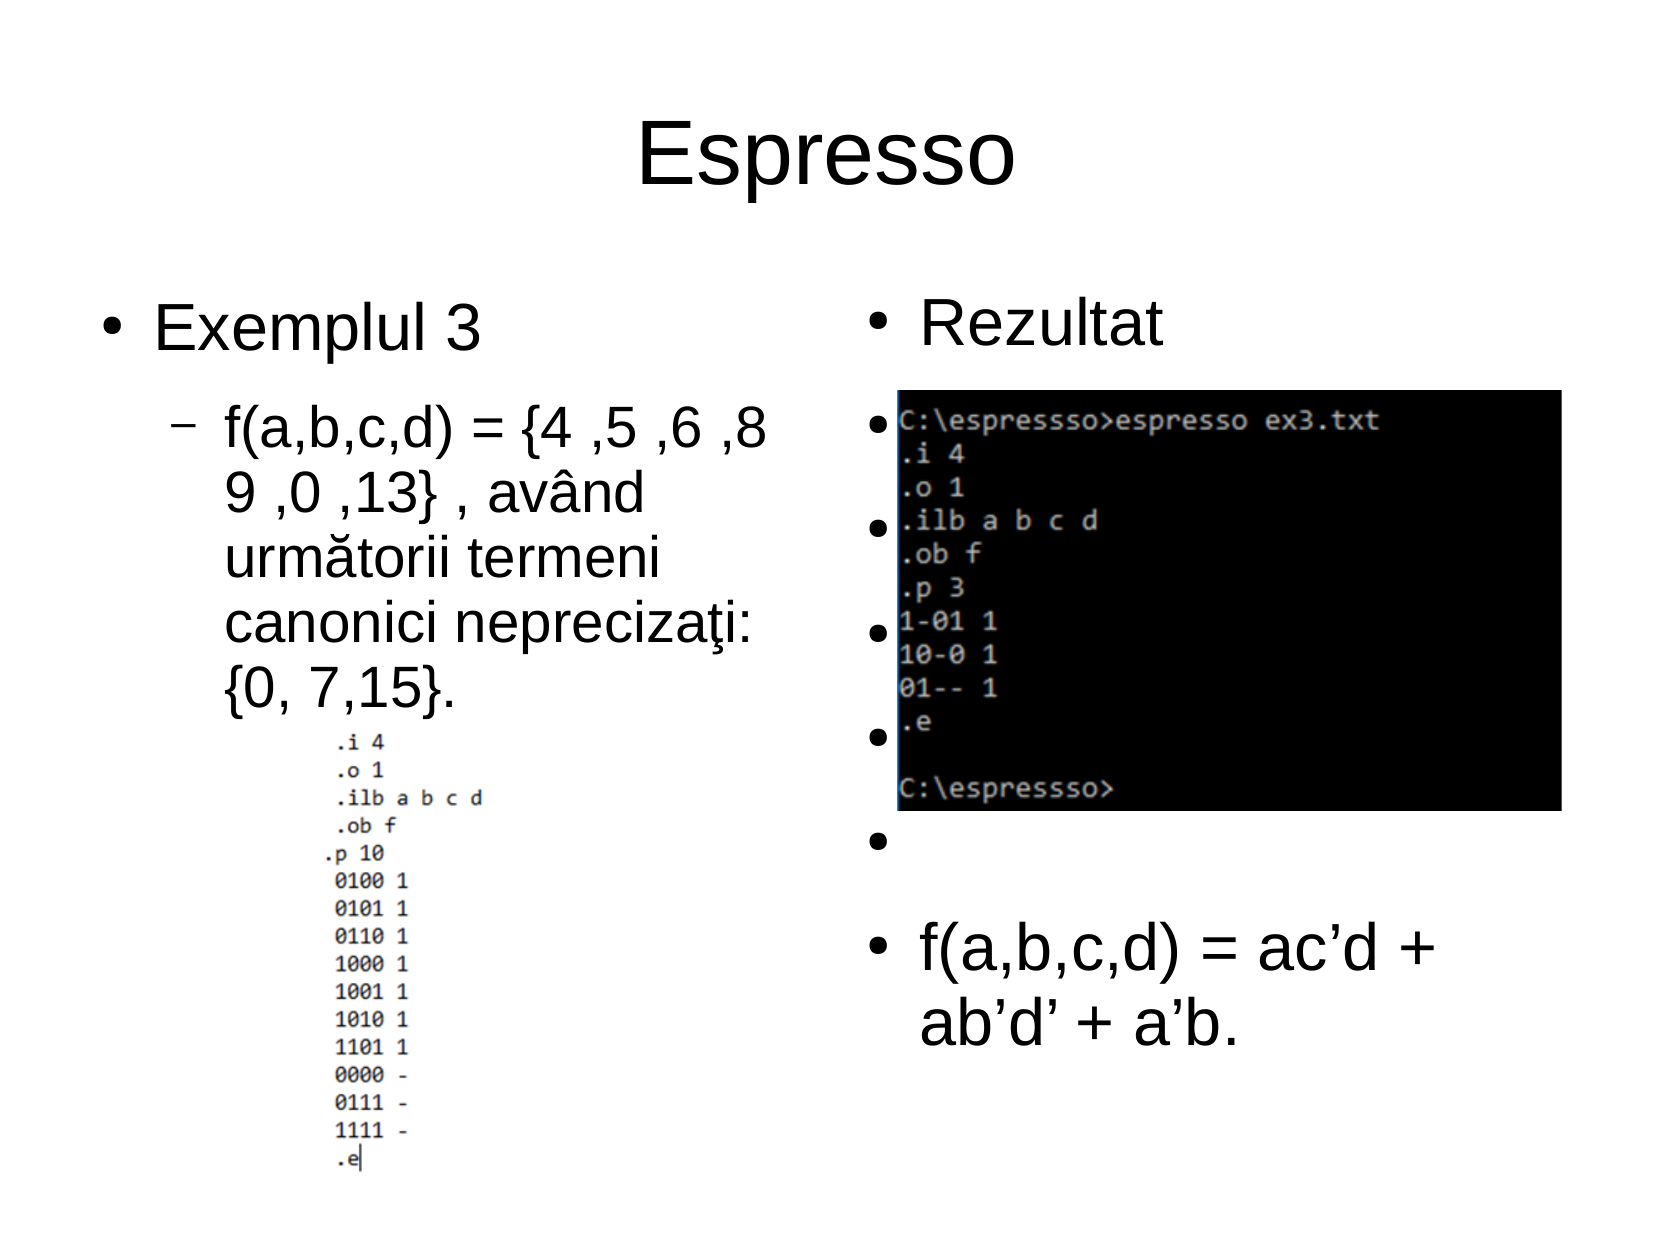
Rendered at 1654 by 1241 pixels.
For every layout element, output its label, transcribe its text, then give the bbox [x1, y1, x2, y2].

picture [315, 727, 691, 1209]
picture [896, 390, 1562, 811]
list Exemplul 3 f(a,b,c,d) = {4 ,5 ,6 ,8 9 ,0 ,13} , având următorii termeni canonici neprecizaţi: {0, 7,15}. [82, 290, 809, 1010]
list Rezultat f(a,b,c,d) = ac’d + ab’d’ + a’b. [848, 285, 1576, 1060]
title Espresso [82, 49, 1571, 257]
